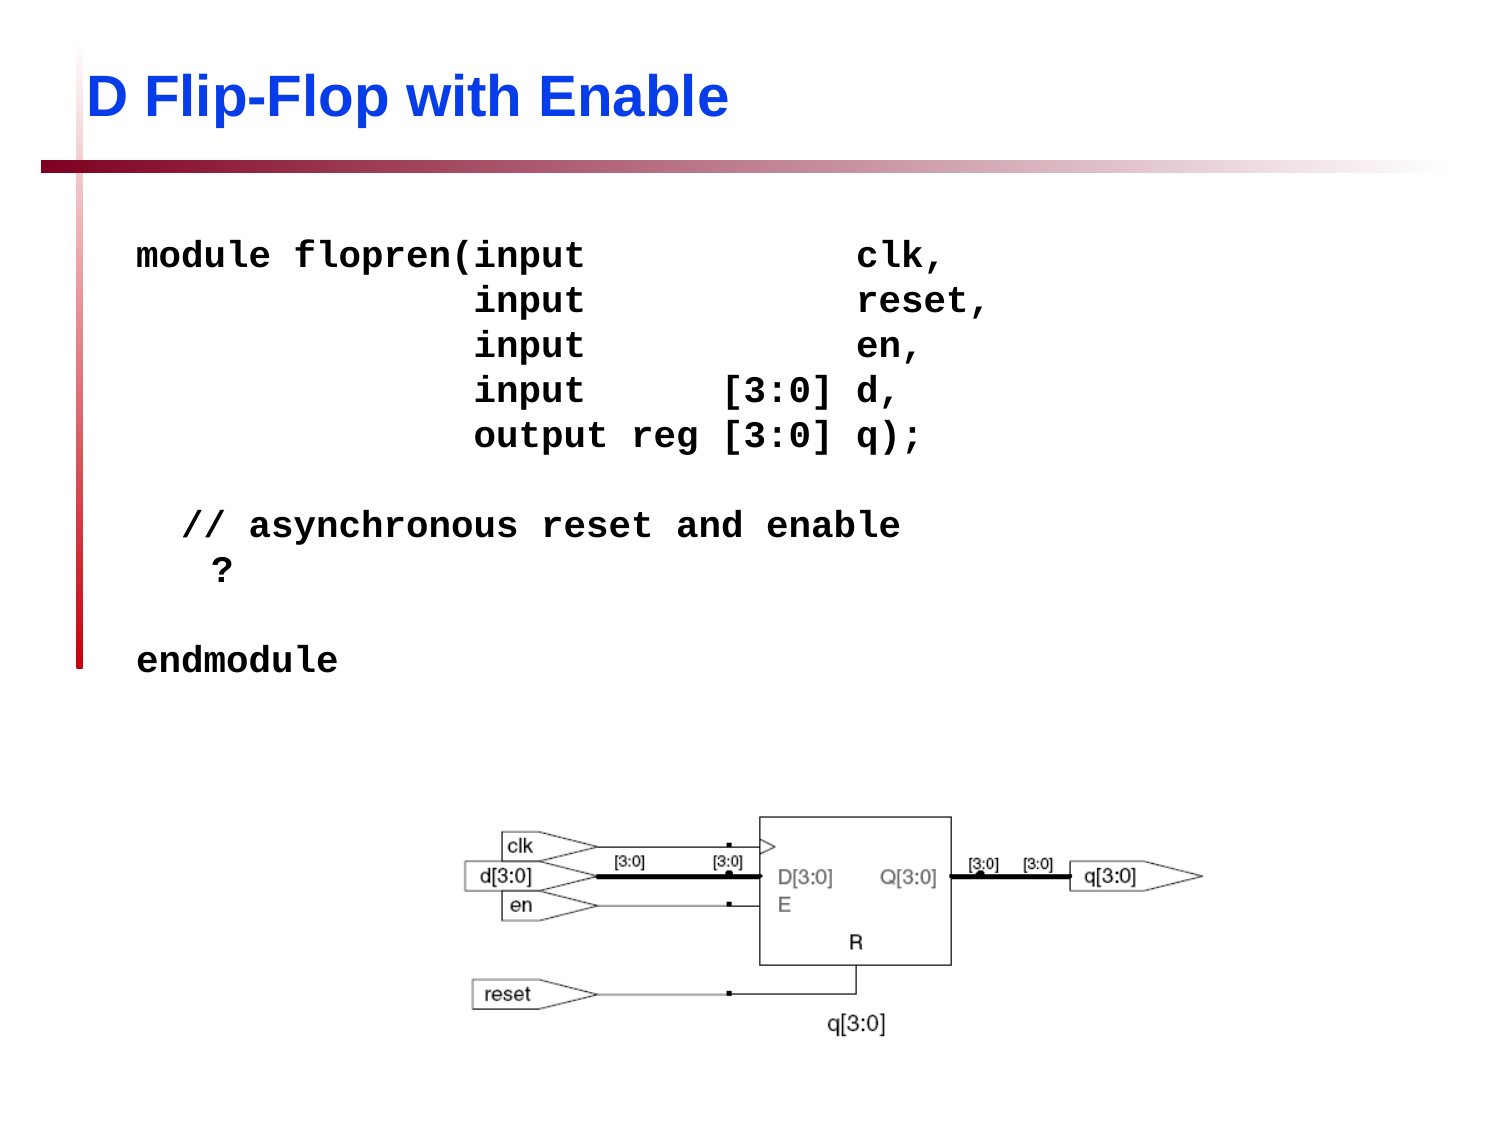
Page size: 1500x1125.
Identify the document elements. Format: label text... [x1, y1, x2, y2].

text_box module flopren(input clk, input reset, input en, input [3:0] d, output reg [3:0] q); // asynchronous reset and enable ? endmodule [121, 222, 1500, 732]
title D Flip-Flop with Enable [75, 63, 1351, 261]
picture [434, 809, 1221, 1040]
